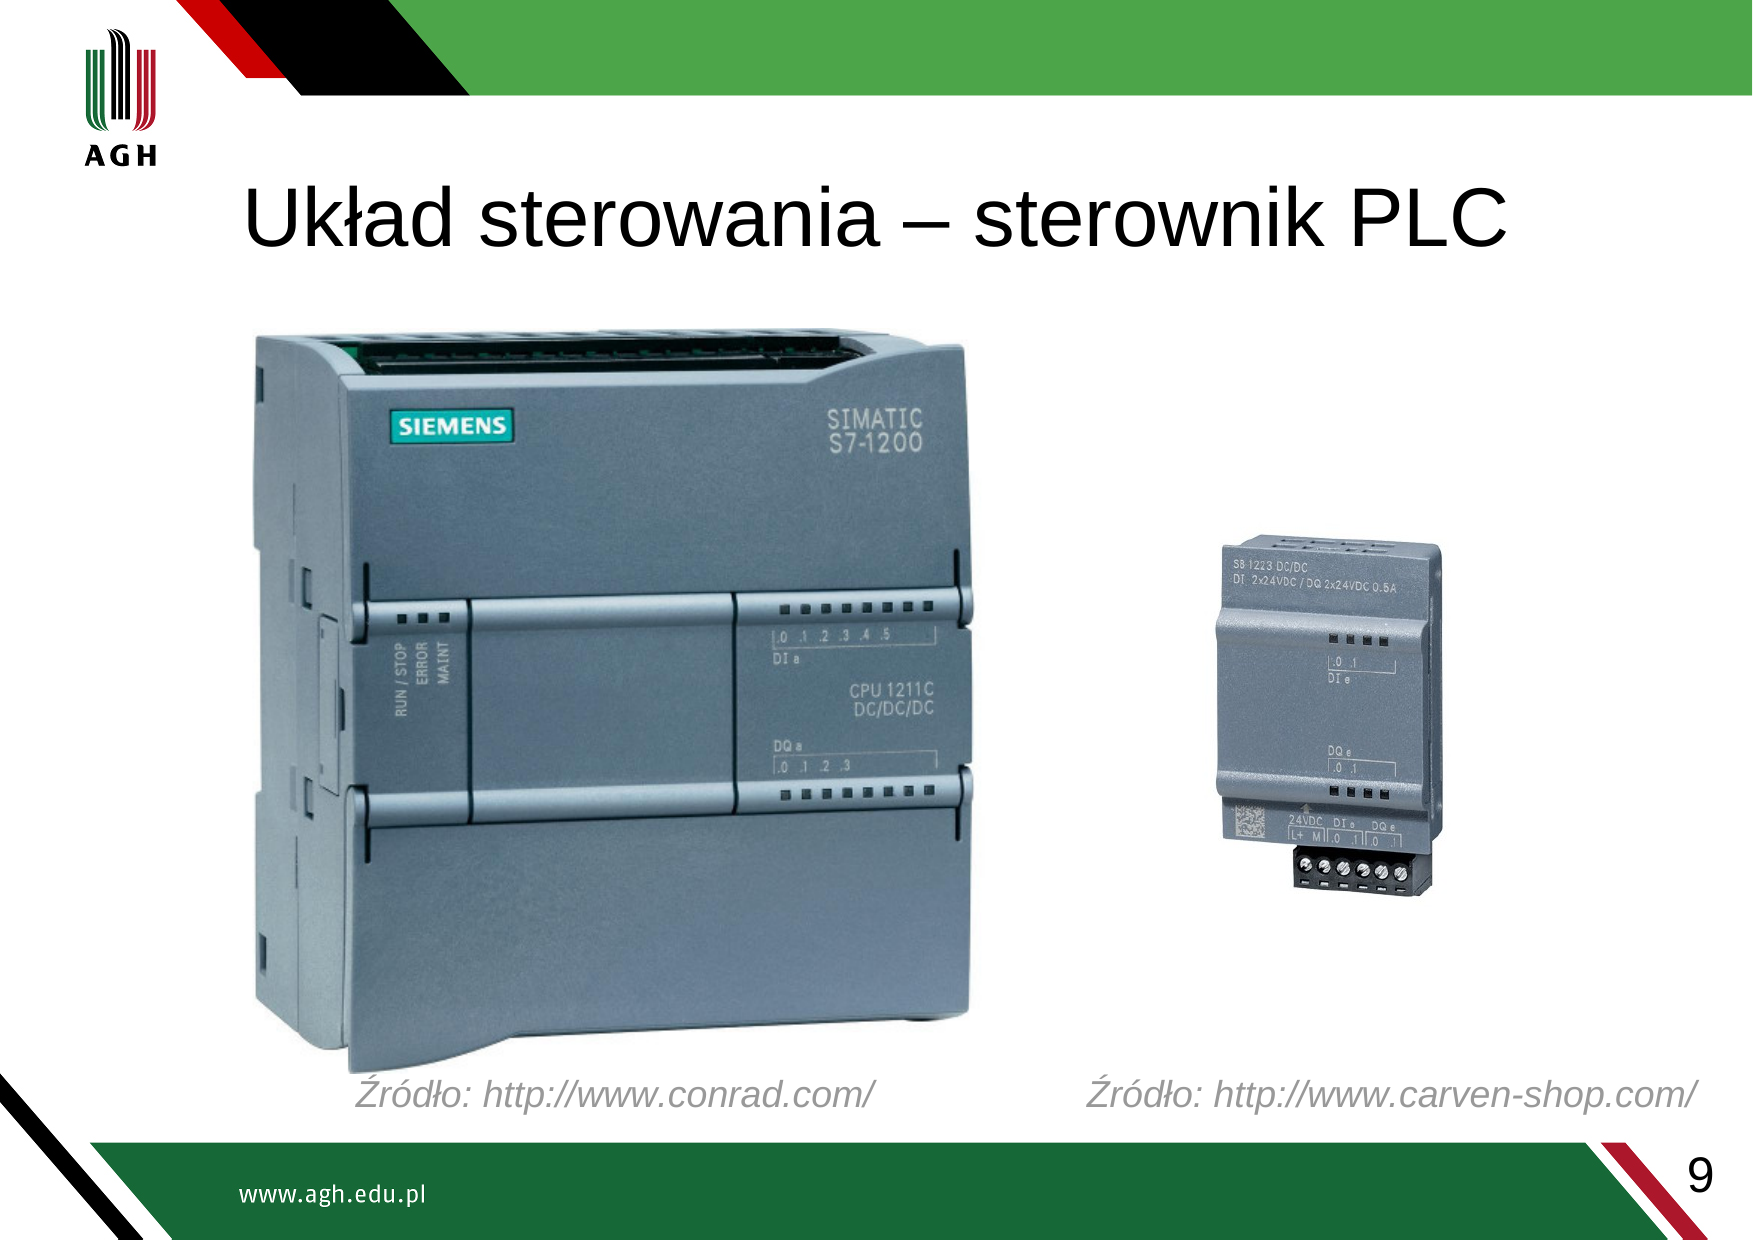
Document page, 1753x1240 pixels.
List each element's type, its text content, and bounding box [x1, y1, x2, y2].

picture [0, 0, 1753, 1240]
text_box Źródło: http://www.conrad.com/ [340, 1062, 887, 1123]
text_box Źródło: http://www.carven-shop.com/ [1072, 1062, 1710, 1123]
title Układ sterowania – sterownik PLC [131, 105, 1622, 323]
